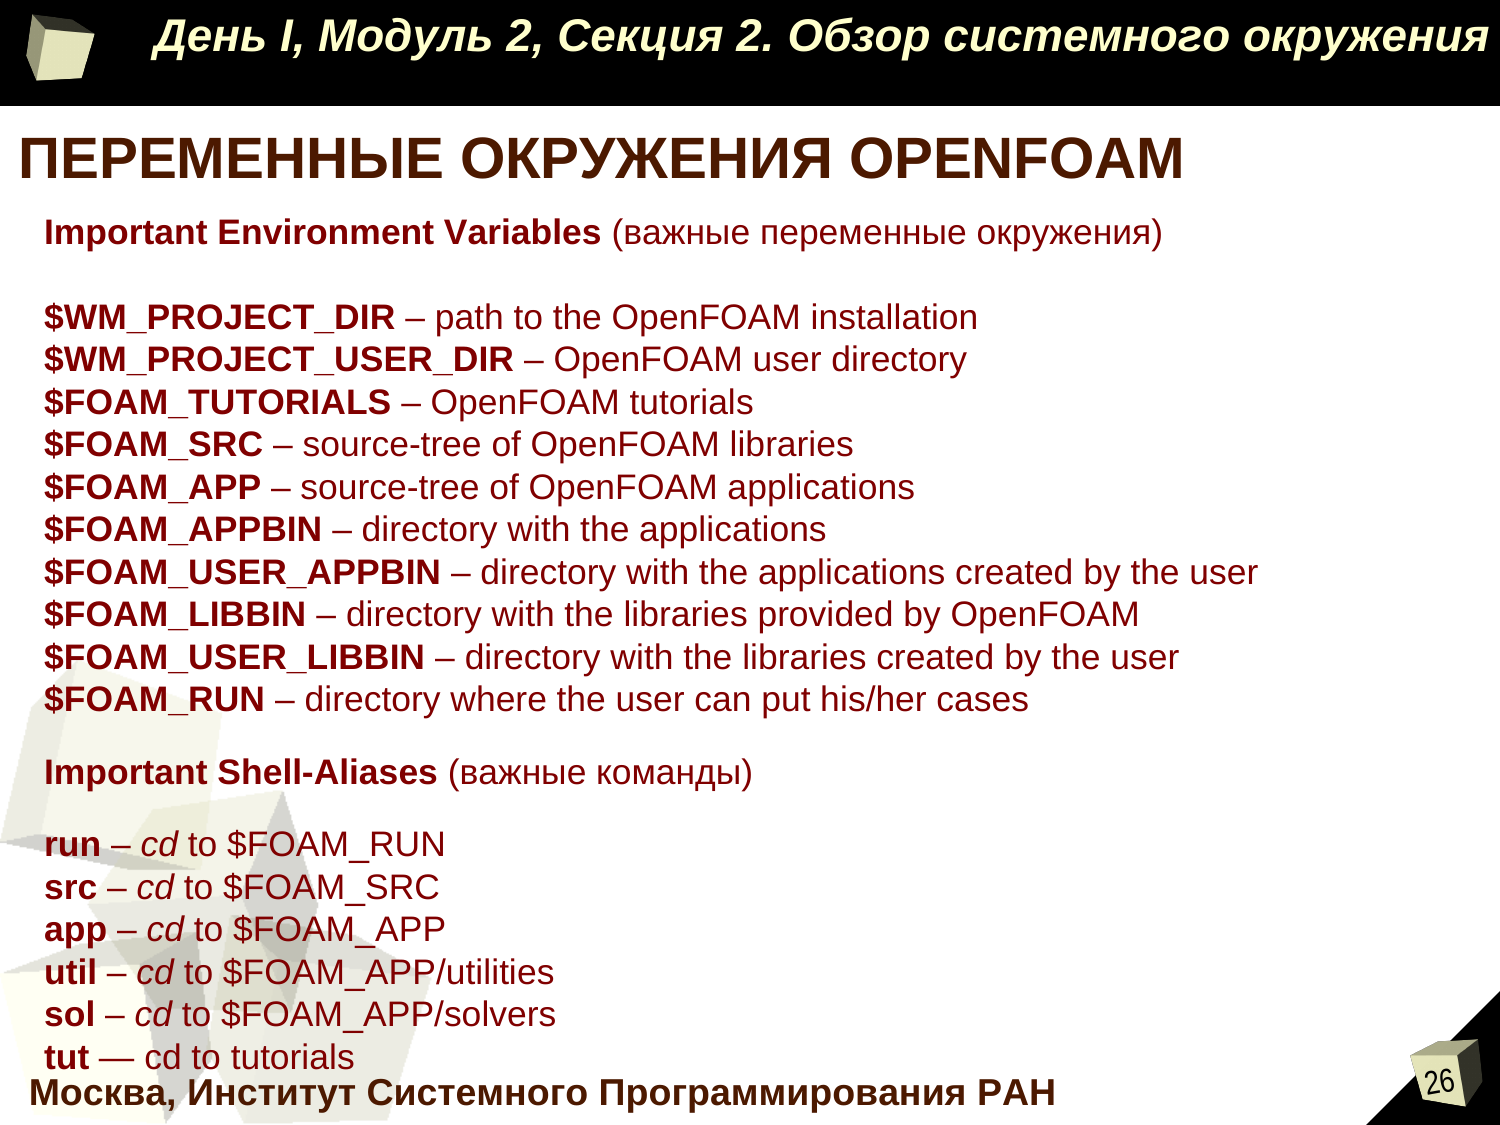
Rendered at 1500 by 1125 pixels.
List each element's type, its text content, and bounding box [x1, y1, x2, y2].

picture [66, 1088, 75, 1102]
picture [400, 1085, 408, 1099]
picture [323, 1085, 332, 1100]
picture [423, 1088, 433, 1102]
picture [111, 1085, 116, 1094]
picture [40, 1085, 48, 1098]
picture [130, 1088, 138, 1093]
picture [0, 659, 433, 1125]
picture [151, 1096, 158, 1102]
text_box Important Environment Variables (важные переменные окружения) $WM_PROJECT_DIR – path to the OpenFOAM installation $WM_PROJECT_USER_DIR – OpenFOAM user directory $FOAM_TUTORIALS – OpenFOAM tutorials $FOAM_SRC – source-tree of OpenFOAM libraries $FOAM_APP – source-tree of OpenFOAM applications $FOAM_APPBIN – directory with the applications $FOAM_USER_APPBIN – directory with the applications created by the user $FOAM_LIBBIN – directory with the libraries provided by OpenFOAM $FOAM_USER_LIBBIN – directory with the libraries created by the user $FOAM_RUN – directory where the user can put his/her cases Important Shell-Aliases (важные команды) run – cd to $FOAM_RUN src – cd to $FOAM_SRC app – cd to $FOAM_APP util – cd to $FOAM_APP/utilities sol – cd to $FOAM_APP/solvers tut — cd to tutorials [29, 198, 1448, 1085]
picture [222, 1085, 229, 1093]
picture [282, 1085, 290, 1099]
picture [194, 1085, 202, 1099]
text_box ПЕРЕМЕННЫЕ ОКРУЖЕНИЯ OPENFOAM [4, 112, 1500, 198]
picture [130, 1096, 138, 1102]
